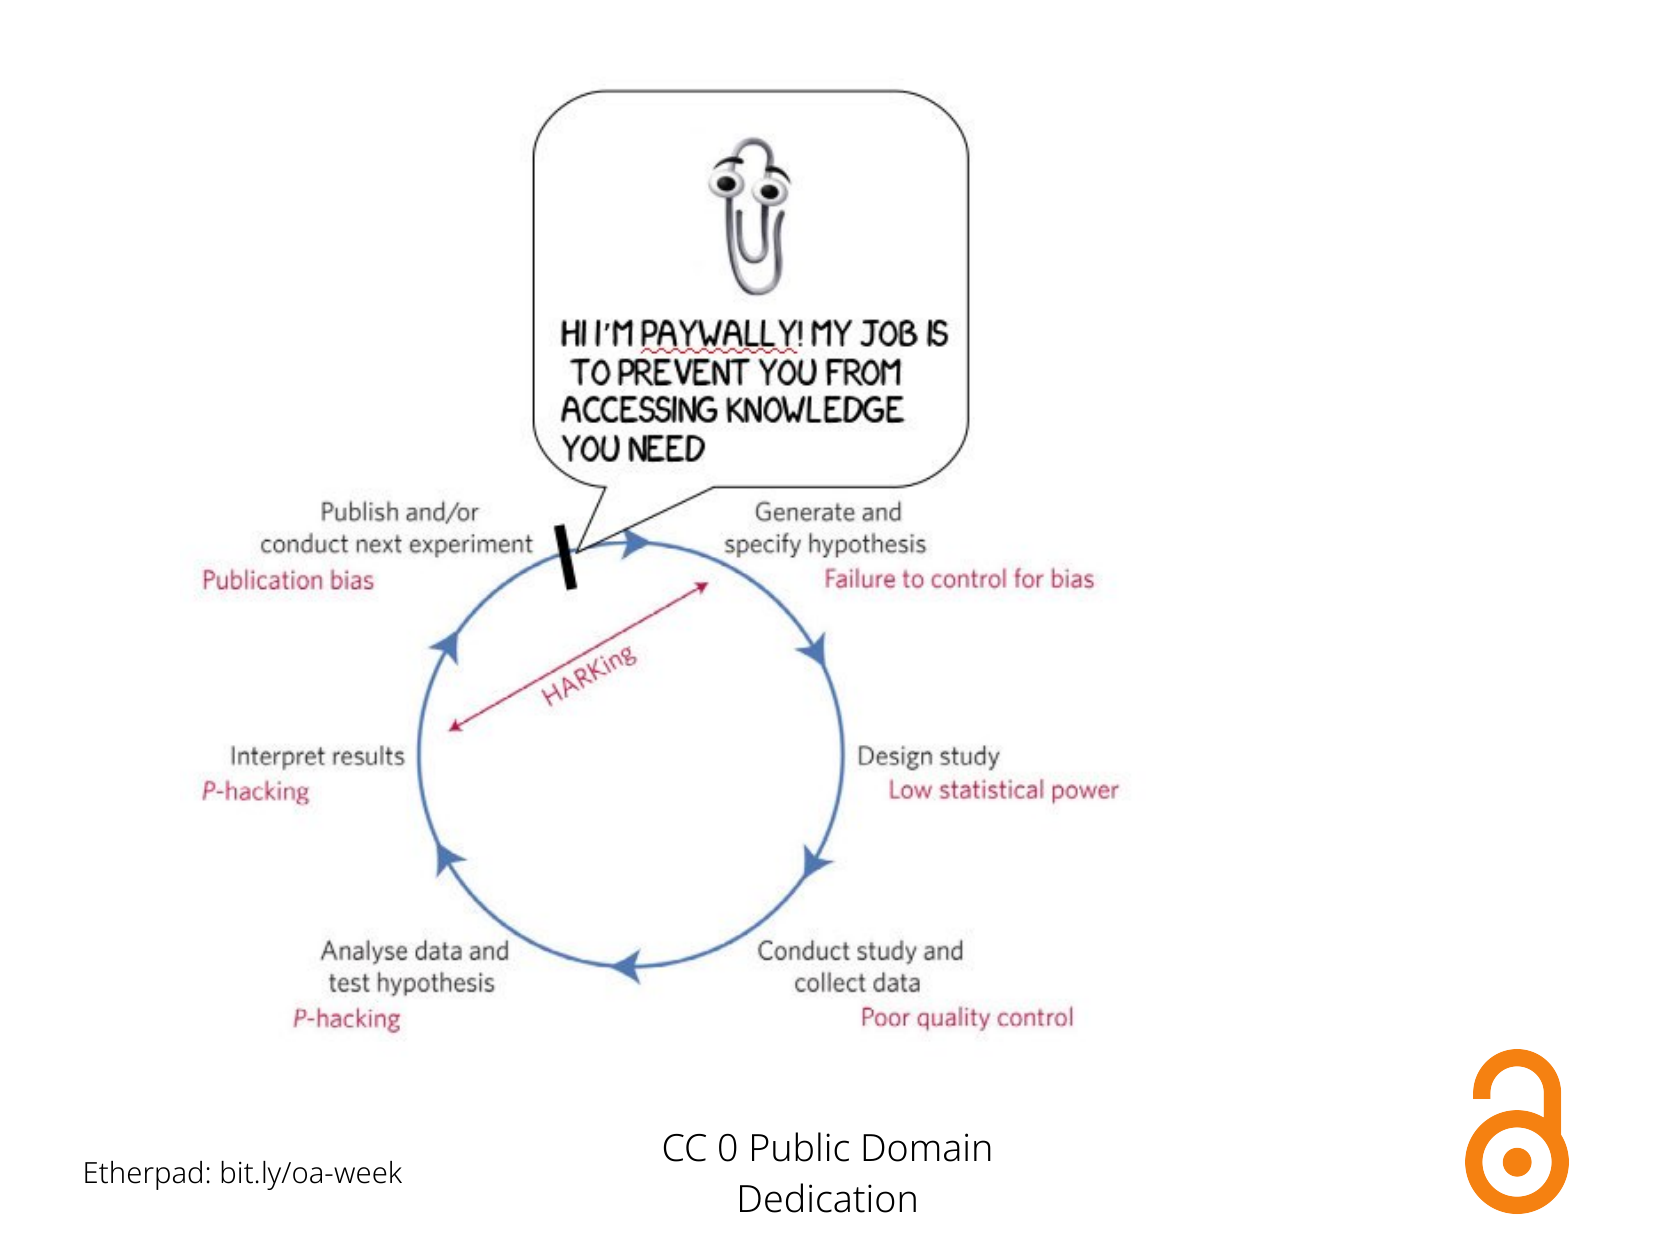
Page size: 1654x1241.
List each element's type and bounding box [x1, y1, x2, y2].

picture [1463, 1047, 1571, 1216]
picture [180, 63, 1156, 1081]
